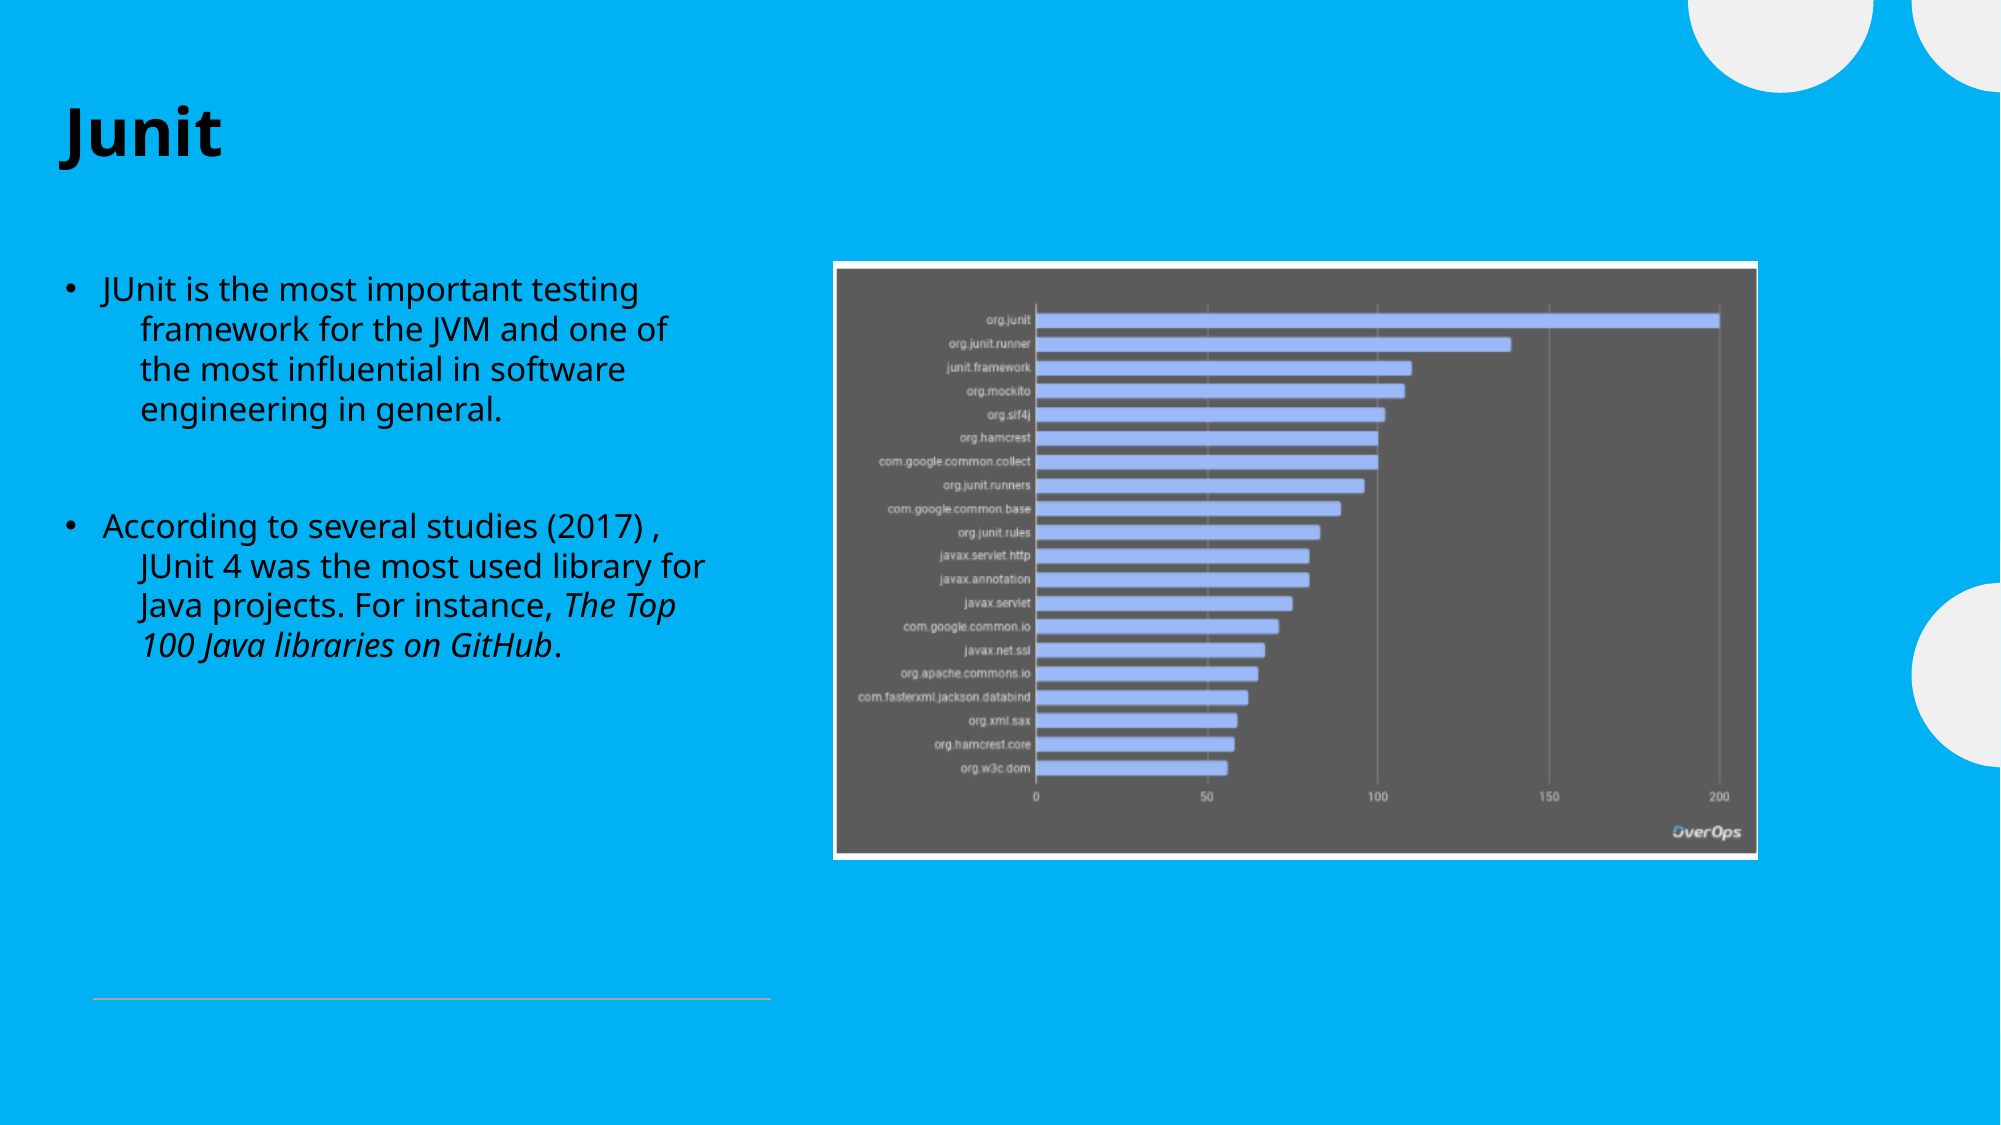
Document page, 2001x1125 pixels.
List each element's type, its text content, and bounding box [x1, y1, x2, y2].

list JUnit is the most important testing framework for the JVM and one of the most influential in software engineering in general. According to several studies (2017) , JUnit 4 was the most used library for Java projects. For instance, The Top 100 Java libraries on GitHub. [50, 260, 729, 852]
picture [834, 262, 1757, 859]
title Junit [49, 82, 728, 203]
text_box [0, 0, 2000, 1125]
